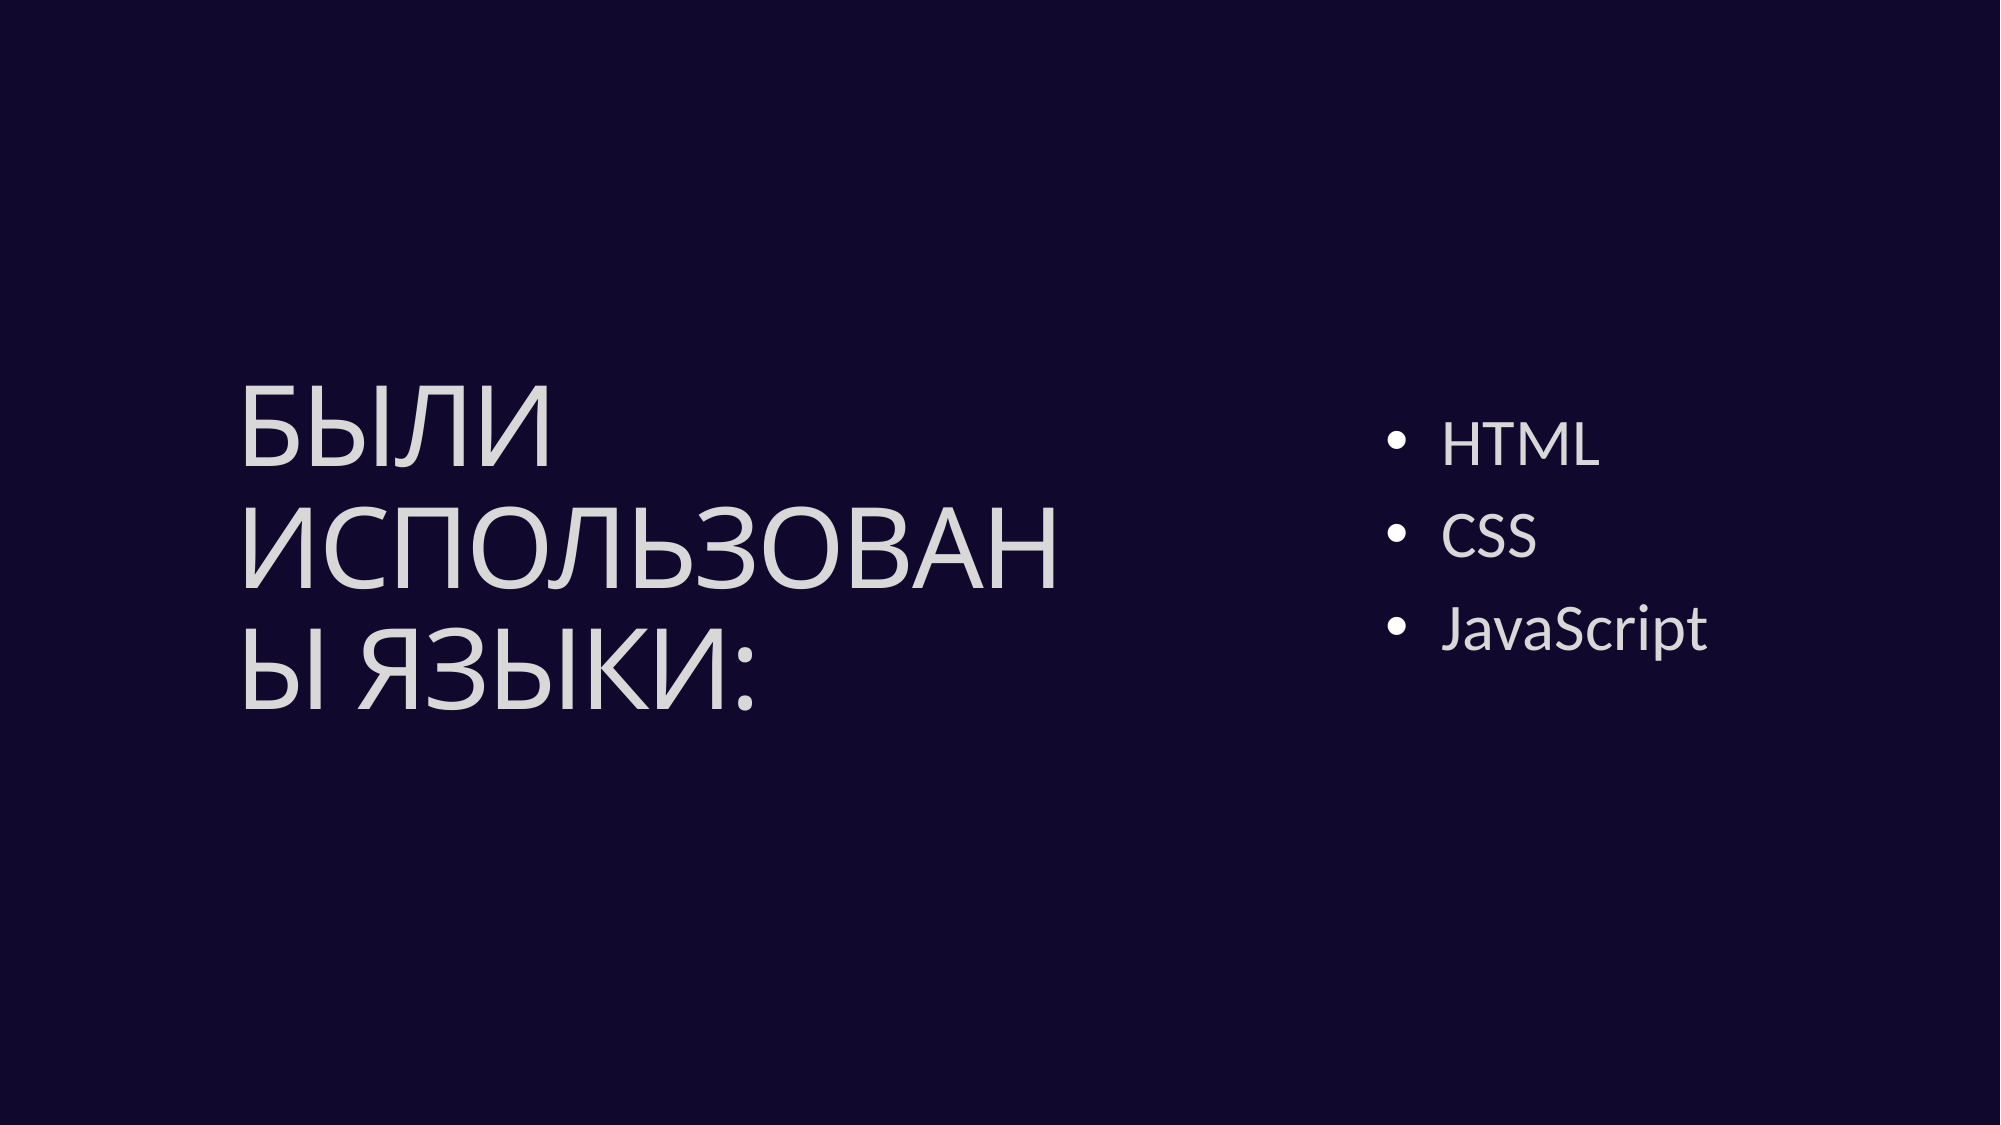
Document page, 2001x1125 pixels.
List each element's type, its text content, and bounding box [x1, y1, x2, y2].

subtitle HTML CSS JavaScript [1369, 400, 1802, 662]
title БЫЛИ ИСПОЛЬЗОВАНЫ ЯЗЫКИ: [198, 319, 1099, 742]
